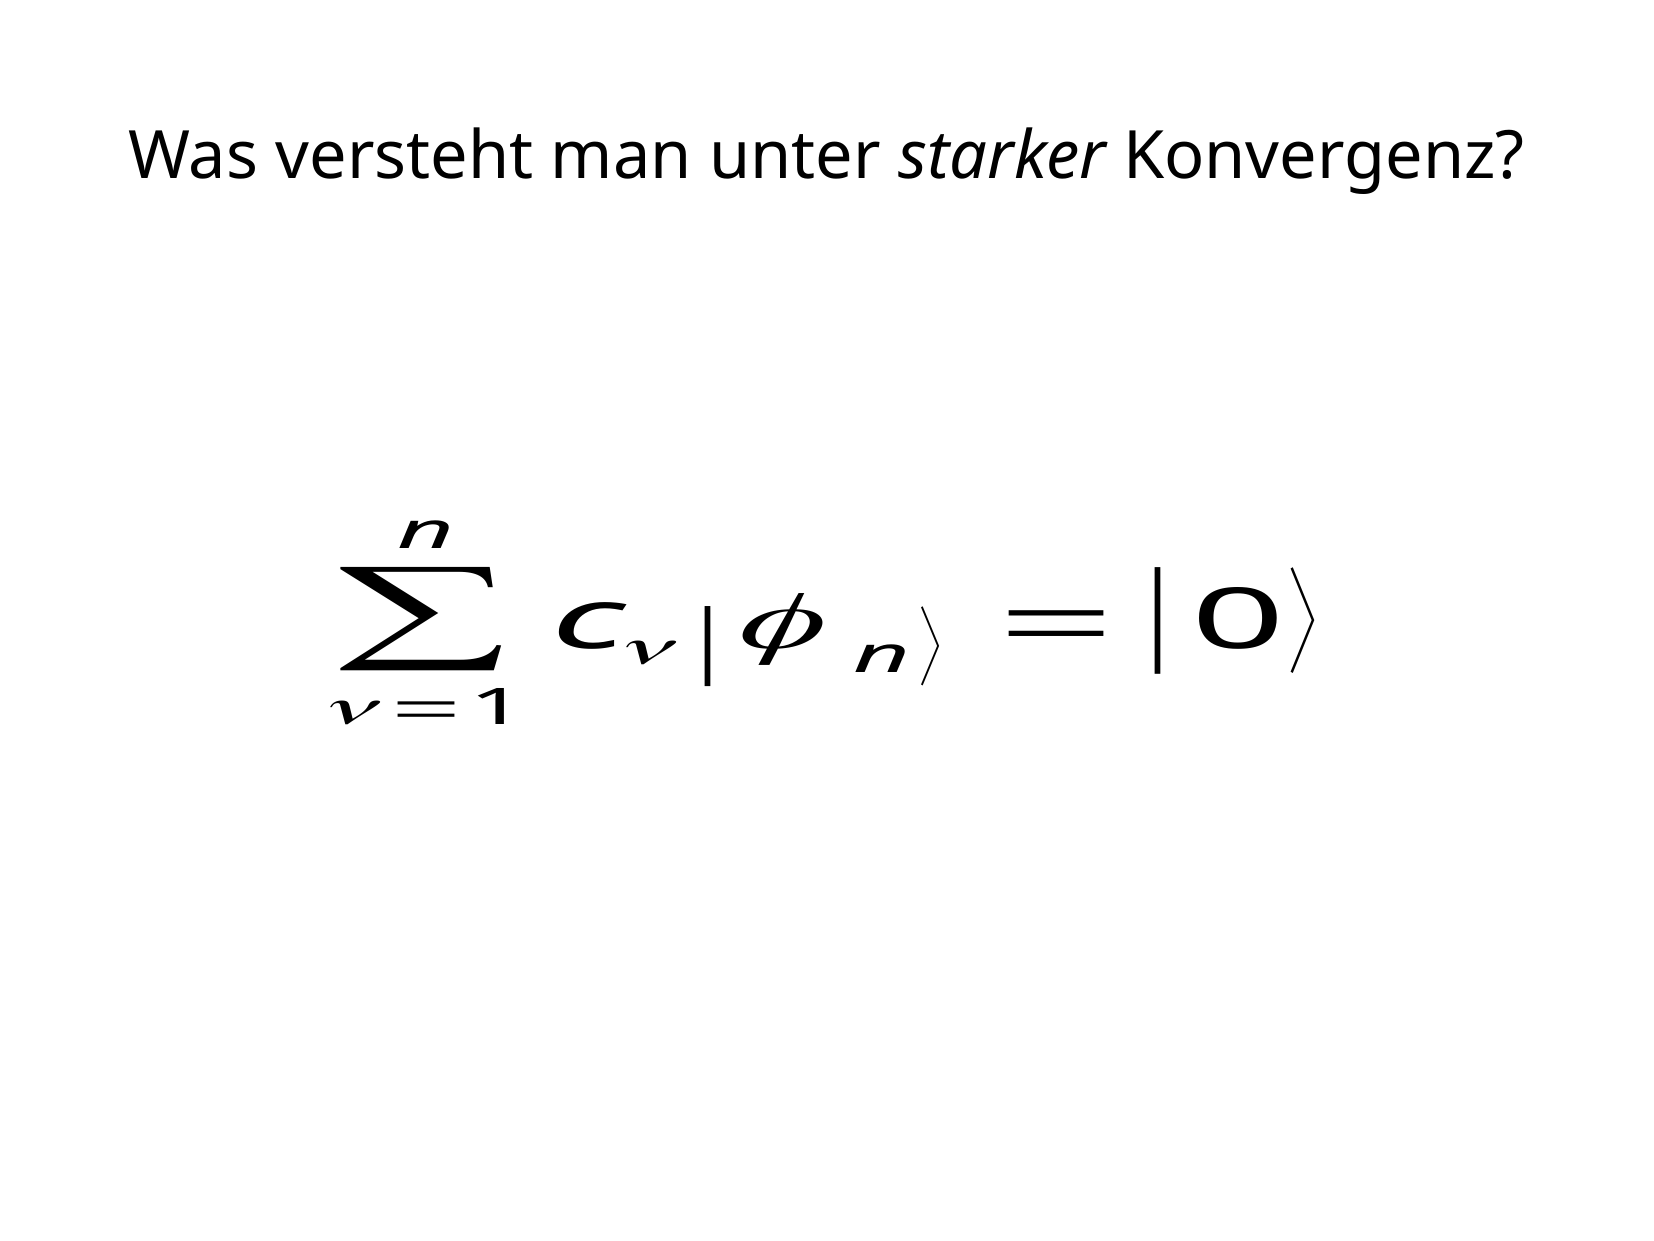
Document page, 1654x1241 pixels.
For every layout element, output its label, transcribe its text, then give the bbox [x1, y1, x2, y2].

title Was versteht man unter starker Konvergenz? [82, 49, 1571, 257]
chart [300, 501, 1353, 739]
